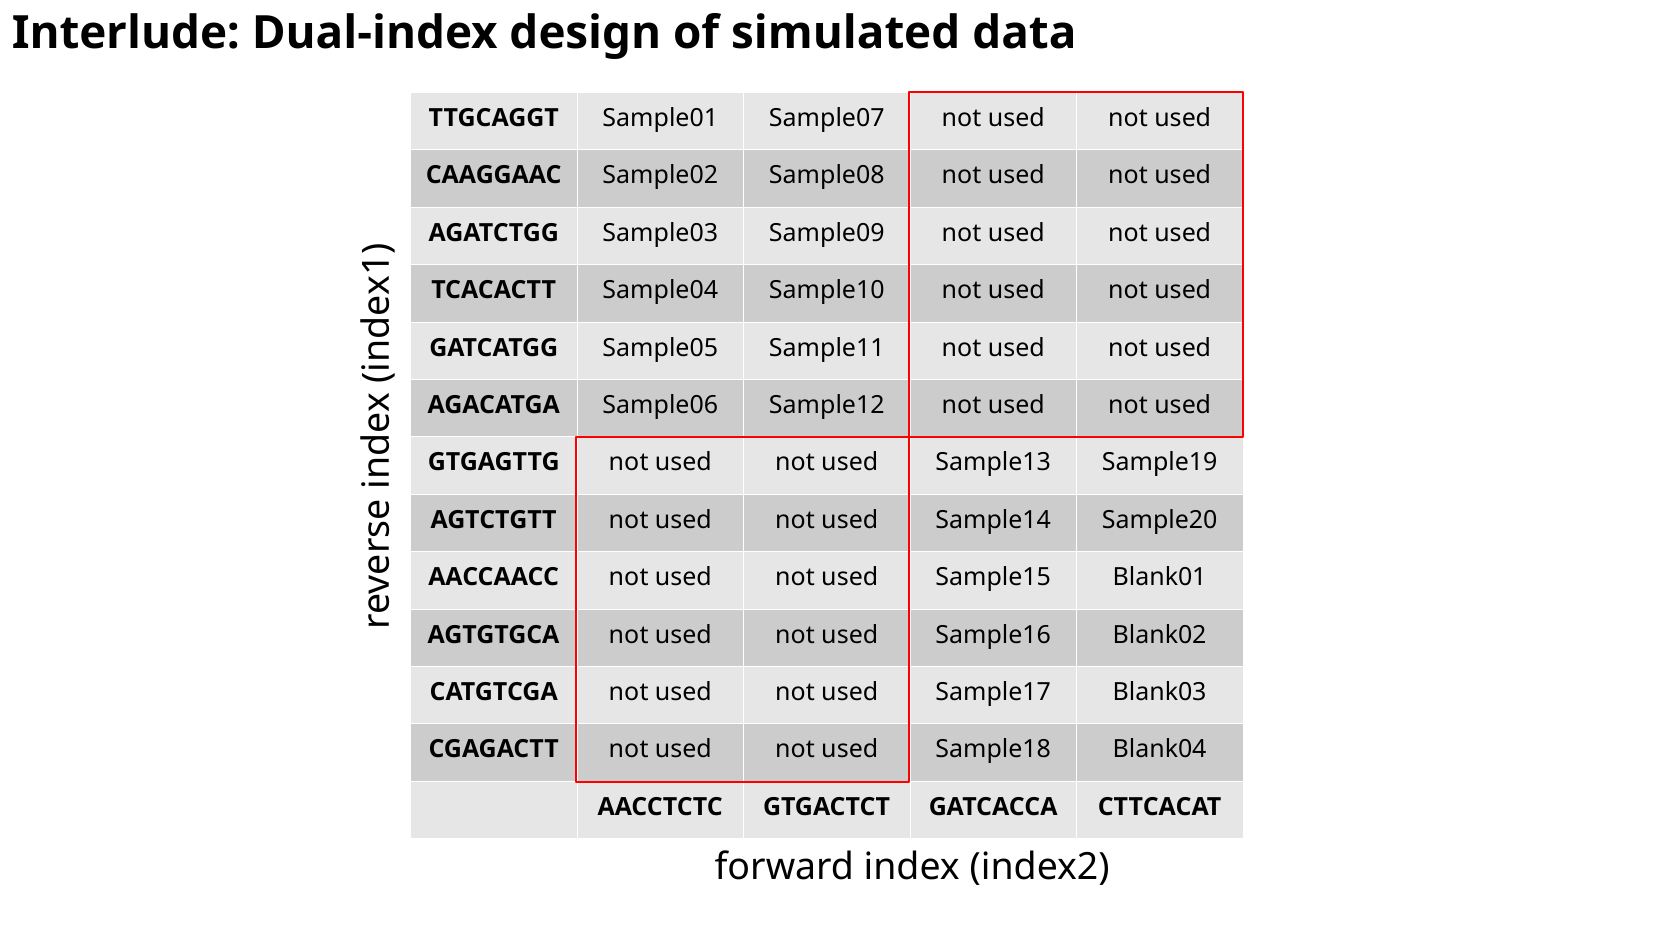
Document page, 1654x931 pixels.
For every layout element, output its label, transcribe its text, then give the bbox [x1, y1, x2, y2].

title Interlude: Dual-index design of simulated data [11, 0, 1642, 130]
table_cell AGATCTGG [411, 208, 577, 264]
table_cell not used [1077, 208, 1242, 264]
table_cell Sample08 [744, 150, 908, 207]
table_cell Blank03 [1077, 667, 1243, 723]
table_cell Sample13 [911, 438, 1076, 494]
table_cell not used [578, 667, 743, 723]
table_cell not used [578, 495, 743, 551]
table_cell not used [744, 495, 908, 551]
table_cell Sample03 [578, 208, 743, 264]
table_cell Sample12 [744, 380, 908, 436]
table_cell Sample16 [911, 610, 1076, 666]
table_cell not used [578, 610, 743, 666]
table_cell GTGACTCT [744, 783, 910, 832]
table_cell Blank04 [1077, 724, 1243, 781]
table_cell not used [1077, 323, 1242, 379]
table_cell Blank02 [1077, 610, 1243, 666]
table_header TTGCAGGT [411, 93, 577, 149]
table_cell Sample09 [744, 208, 908, 264]
table_cell GTGAGTTG [411, 437, 575, 494]
table_cell Sample18 [911, 724, 1076, 781]
table_header Sample01 [578, 93, 743, 149]
table_cell not used [911, 150, 1076, 207]
table_cell [411, 782, 577, 838]
table_cell Sample19 [1077, 438, 1243, 494]
table_cell AACCAACC [411, 552, 575, 609]
table_cell AGTGTGCA [411, 610, 575, 666]
table_cell Sample05 [578, 323, 743, 379]
table_cell not used [744, 724, 908, 781]
table_cell Sample10 [744, 265, 908, 322]
table_header not used [911, 93, 1076, 149]
table_cell TCACACTT [411, 265, 577, 322]
table_cell Sample06 [578, 380, 743, 436]
table_cell CGAGACTT [411, 724, 575, 781]
table_cell not used [911, 265, 1076, 322]
table_cell CTTCACAT [1077, 782, 1243, 838]
text_box reverse index (index1) [341, 228, 408, 645]
table_cell not used [1077, 265, 1242, 322]
table_cell Sample15 [911, 552, 1076, 609]
table_cell Sample20 [1077, 495, 1243, 551]
text_box forward index (index2) [699, 832, 1125, 899]
table_cell CATGTCGA [411, 667, 575, 723]
table_cell not used [1077, 380, 1242, 436]
table_cell AACCTCTC [578, 783, 743, 838]
table_cell Sample04 [578, 265, 743, 322]
table_cell Blank01 [1077, 552, 1243, 609]
table_cell Sample02 [578, 150, 743, 207]
table_cell Sample17 [911, 667, 1076, 723]
table_cell not used [578, 552, 743, 609]
table_cell not used [744, 610, 908, 666]
table_header Sample07 [744, 93, 908, 149]
table_cell not used [744, 552, 908, 609]
table_cell GATCATGG [411, 323, 577, 379]
table_cell Sample11 [744, 323, 908, 379]
table_cell not used [744, 438, 908, 494]
table_cell not used [578, 438, 743, 494]
table_cell AGACATGA [411, 380, 577, 436]
table_cell AGTCTGTT [411, 495, 575, 551]
table_cell not used [911, 208, 1076, 264]
table_cell not used [578, 724, 743, 781]
table_cell not used [744, 667, 908, 723]
table_cell not used [911, 380, 1076, 436]
table_cell GATCACCA [911, 782, 1076, 832]
table_cell Sample14 [911, 495, 1076, 551]
table_cell not used [911, 323, 1076, 379]
table_header not used [1077, 93, 1242, 149]
table_cell CAAGGAAC [411, 150, 577, 207]
table_cell not used [1077, 150, 1242, 207]
